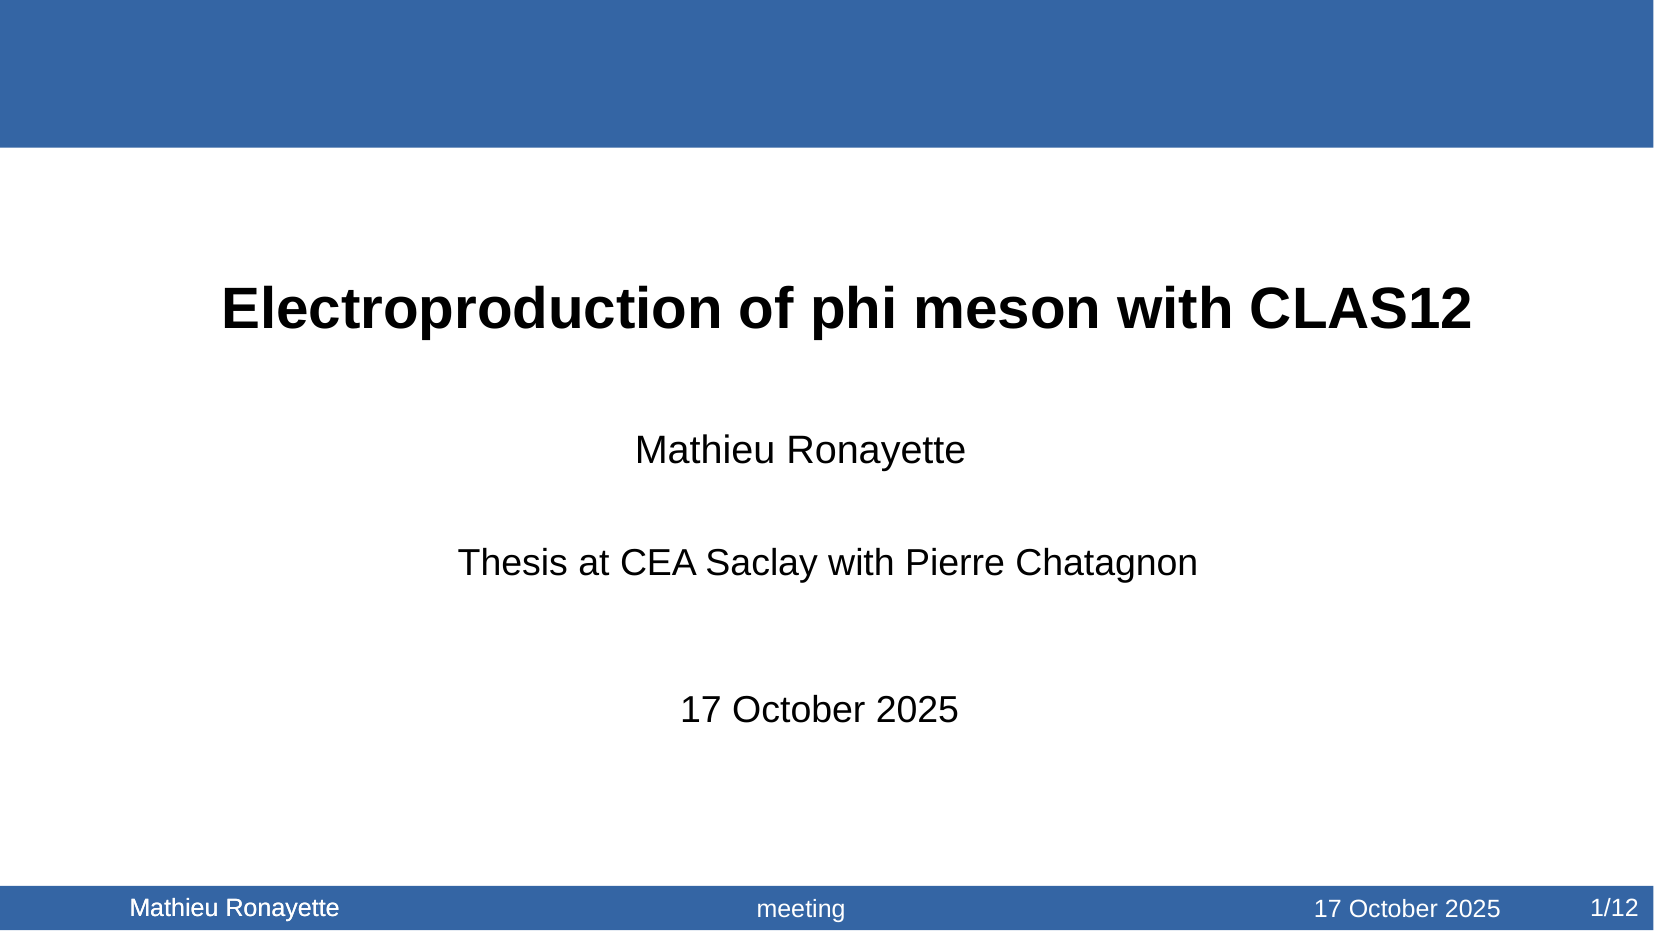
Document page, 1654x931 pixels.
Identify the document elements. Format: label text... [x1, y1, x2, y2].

text_box Mathieu Ronayette [620, 420, 1034, 523]
text_box 17 October 2025 [665, 681, 975, 739]
text_box Electroproduction of phi meson with CLAS12 [206, 268, 1536, 414]
text_box [0, 0, 1654, 148]
text_box 17 October 2025 [1299, 887, 1536, 931]
text_box [0, 885, 1654, 931]
text_box Thesis at CEA Saclay with Pierre Chatagnon [442, 533, 1215, 591]
text_box meeting [734, 887, 953, 931]
text_box 1/12 [1575, 885, 1654, 929]
text_box Mathieu Ronayette [114, 885, 355, 929]
